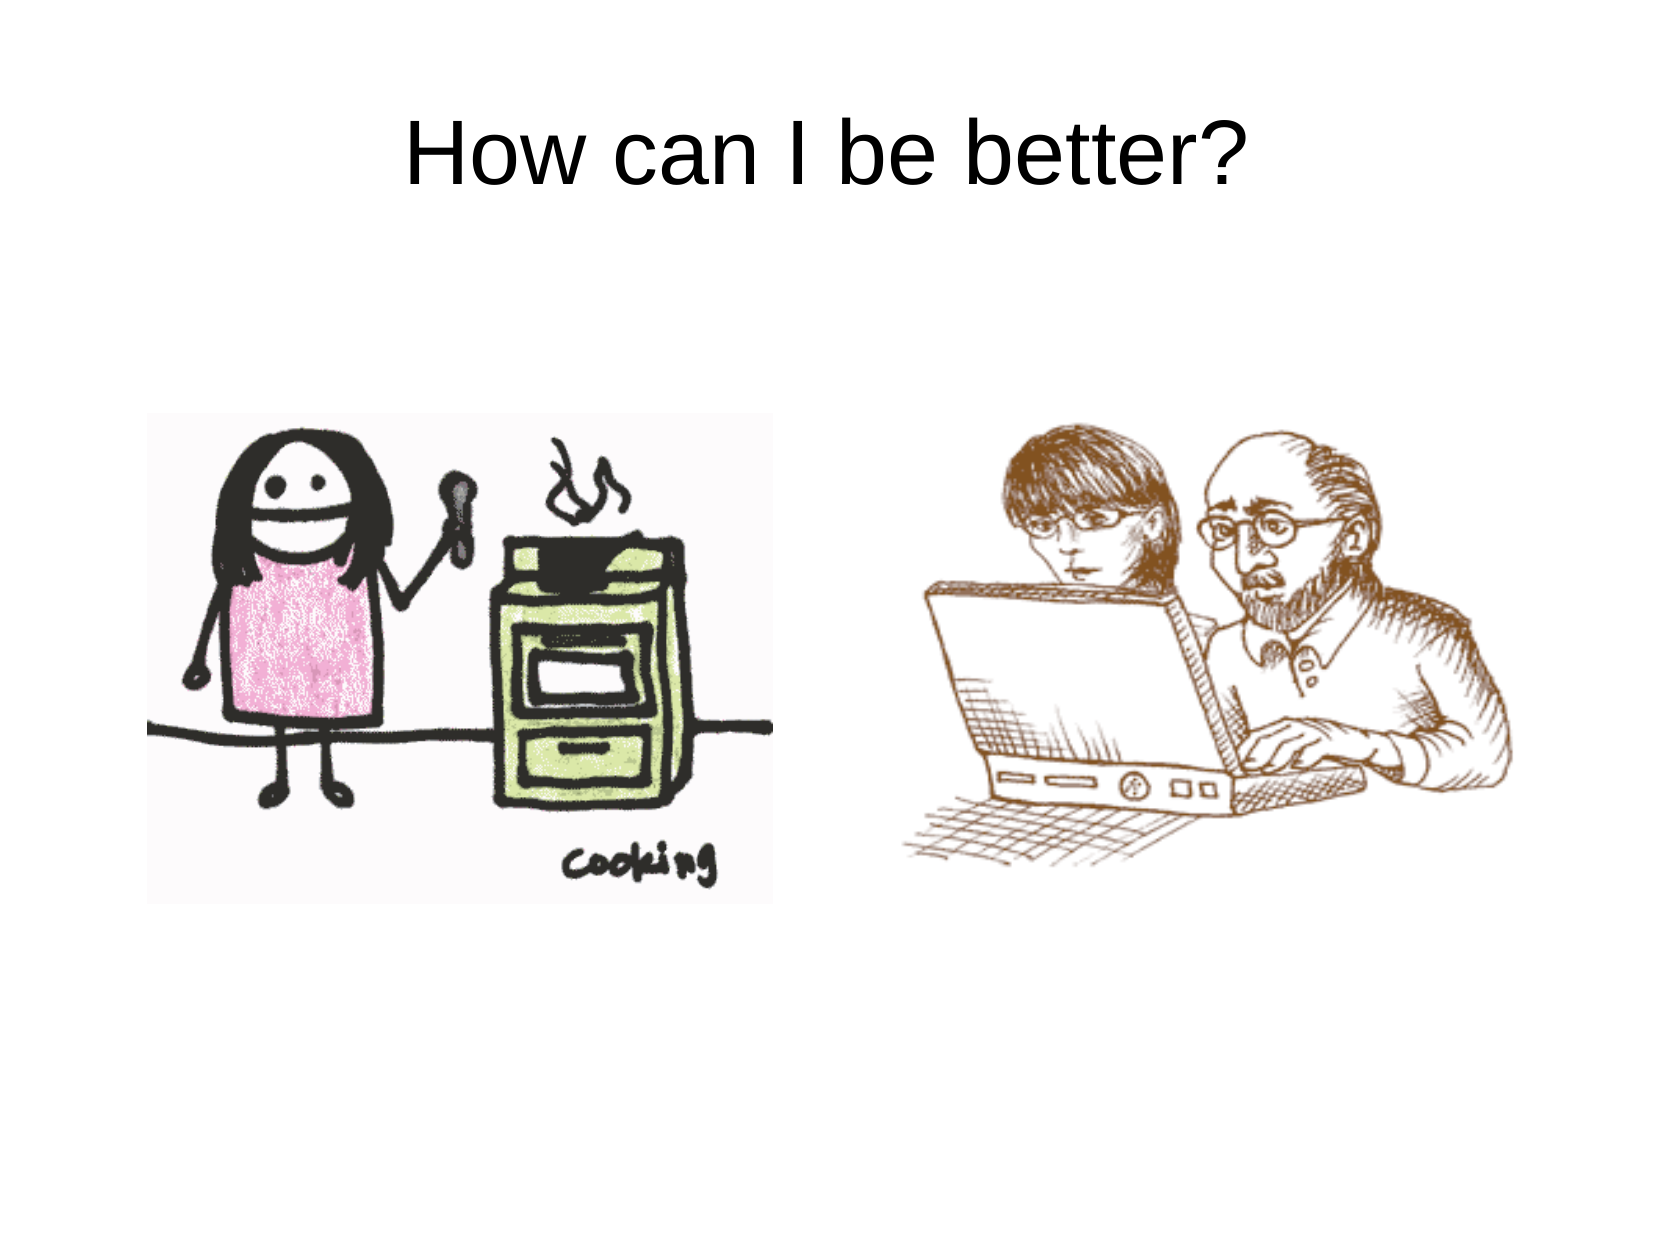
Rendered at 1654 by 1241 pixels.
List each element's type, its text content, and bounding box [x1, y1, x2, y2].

picture [900, 398, 1536, 886]
picture [147, 413, 773, 904]
title How can I be better? [82, 49, 1571, 257]
